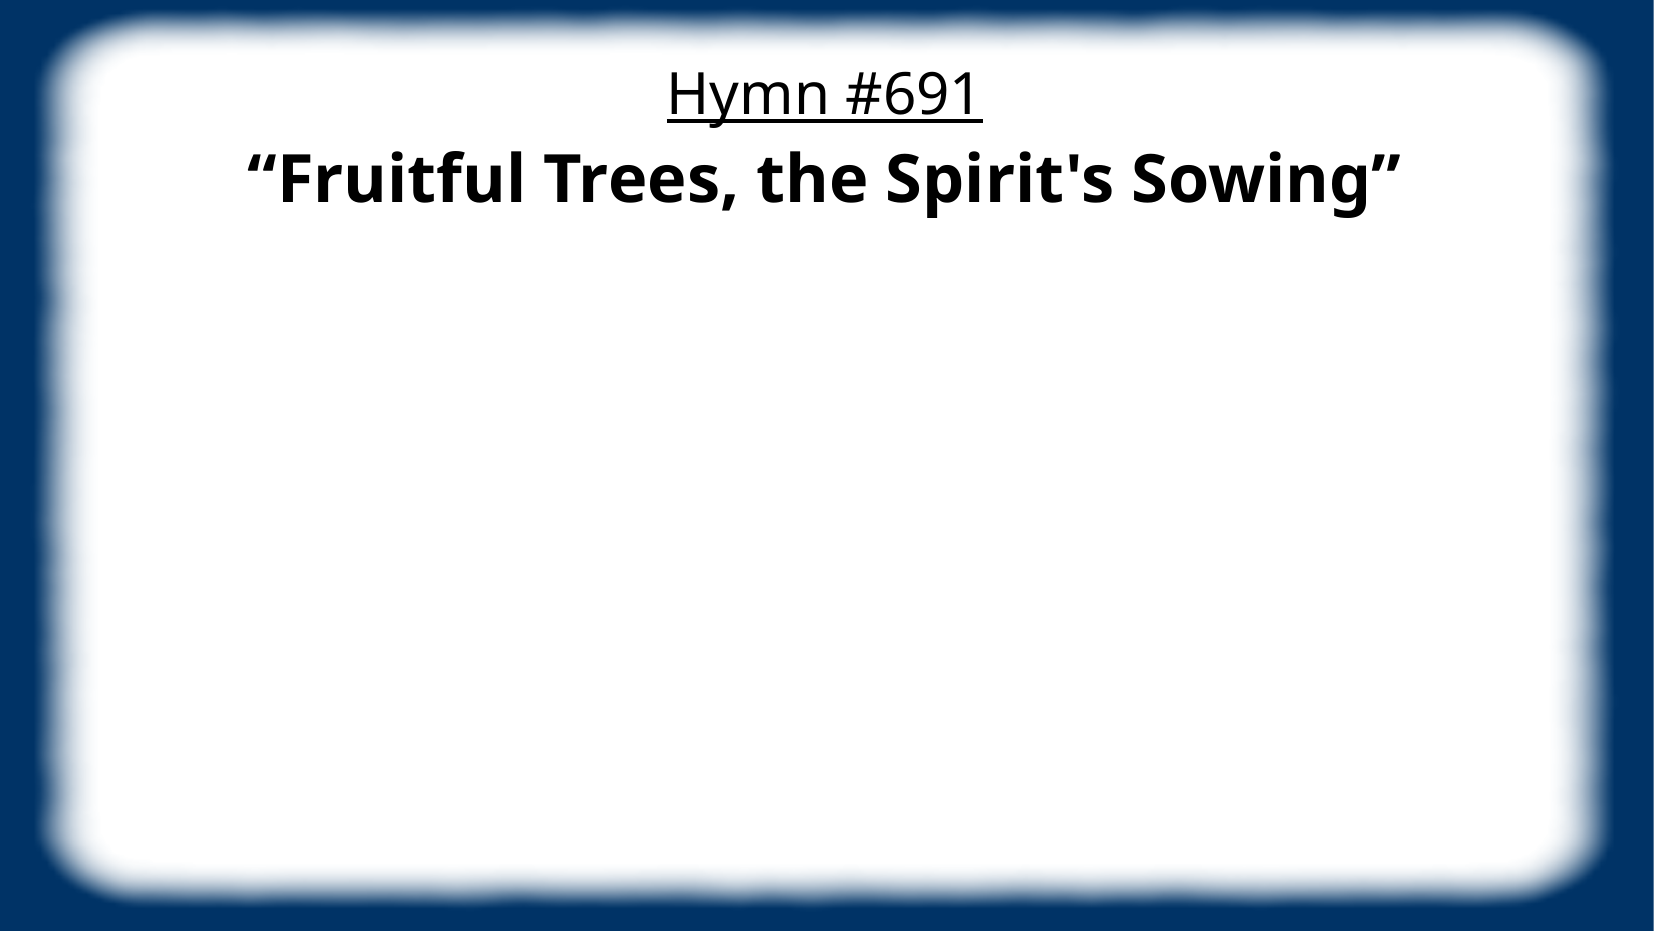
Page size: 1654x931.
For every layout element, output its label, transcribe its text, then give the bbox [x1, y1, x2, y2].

text_box Hymn #691 “Fruitful Trees, the Spirit's Sowing” [90, 45, 1561, 226]
picture [0, 0, 1654, 931]
